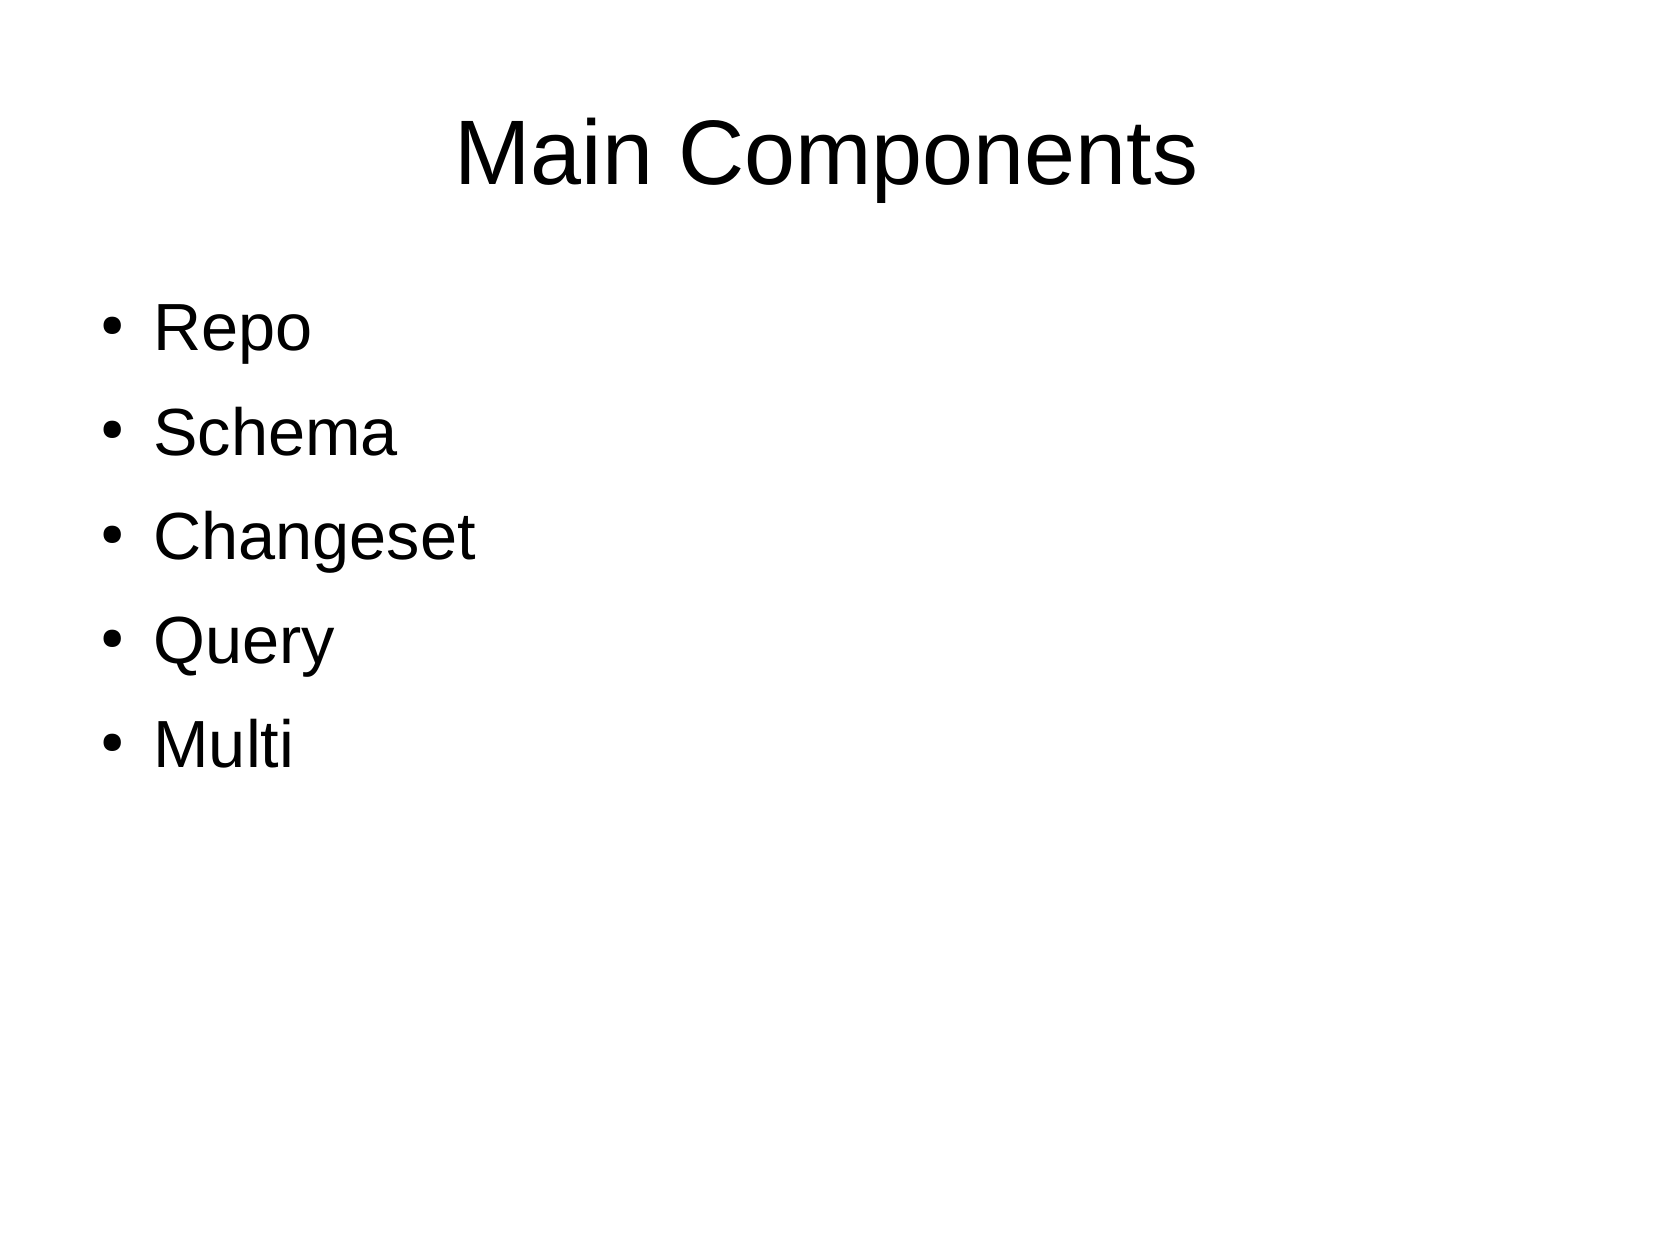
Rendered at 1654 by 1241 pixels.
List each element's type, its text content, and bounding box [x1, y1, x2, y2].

title Main Components [82, 49, 1571, 257]
list Repo Schema Changeset Query Multi [82, 290, 1571, 1010]
